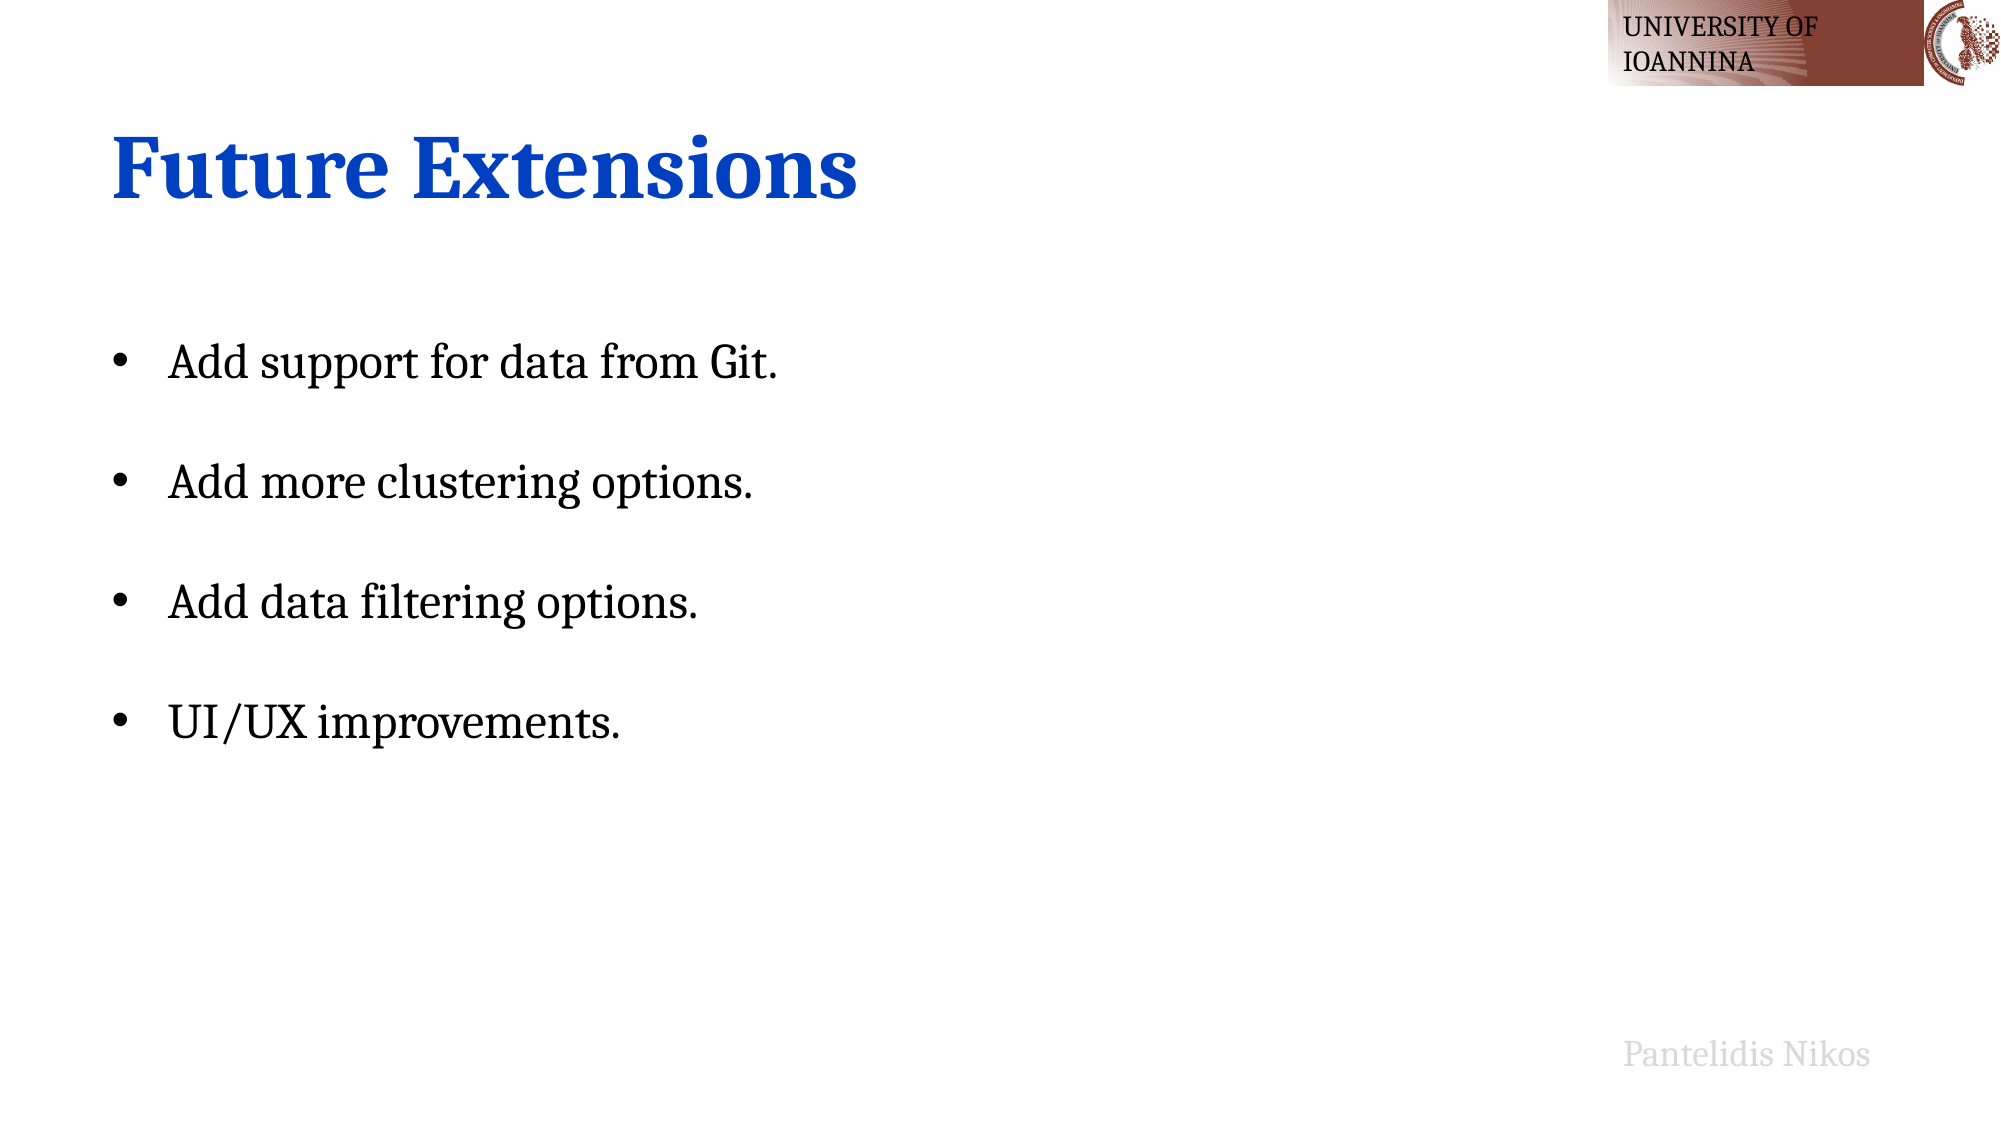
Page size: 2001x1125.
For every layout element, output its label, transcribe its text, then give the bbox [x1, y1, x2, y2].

text_box Add support for data from Git. Add more clustering options. Add data filtering options. UI/UX improvements. [96, 261, 1582, 864]
text_box Future Extensions [96, 112, 1208, 225]
picture [1924, 0, 2001, 86]
